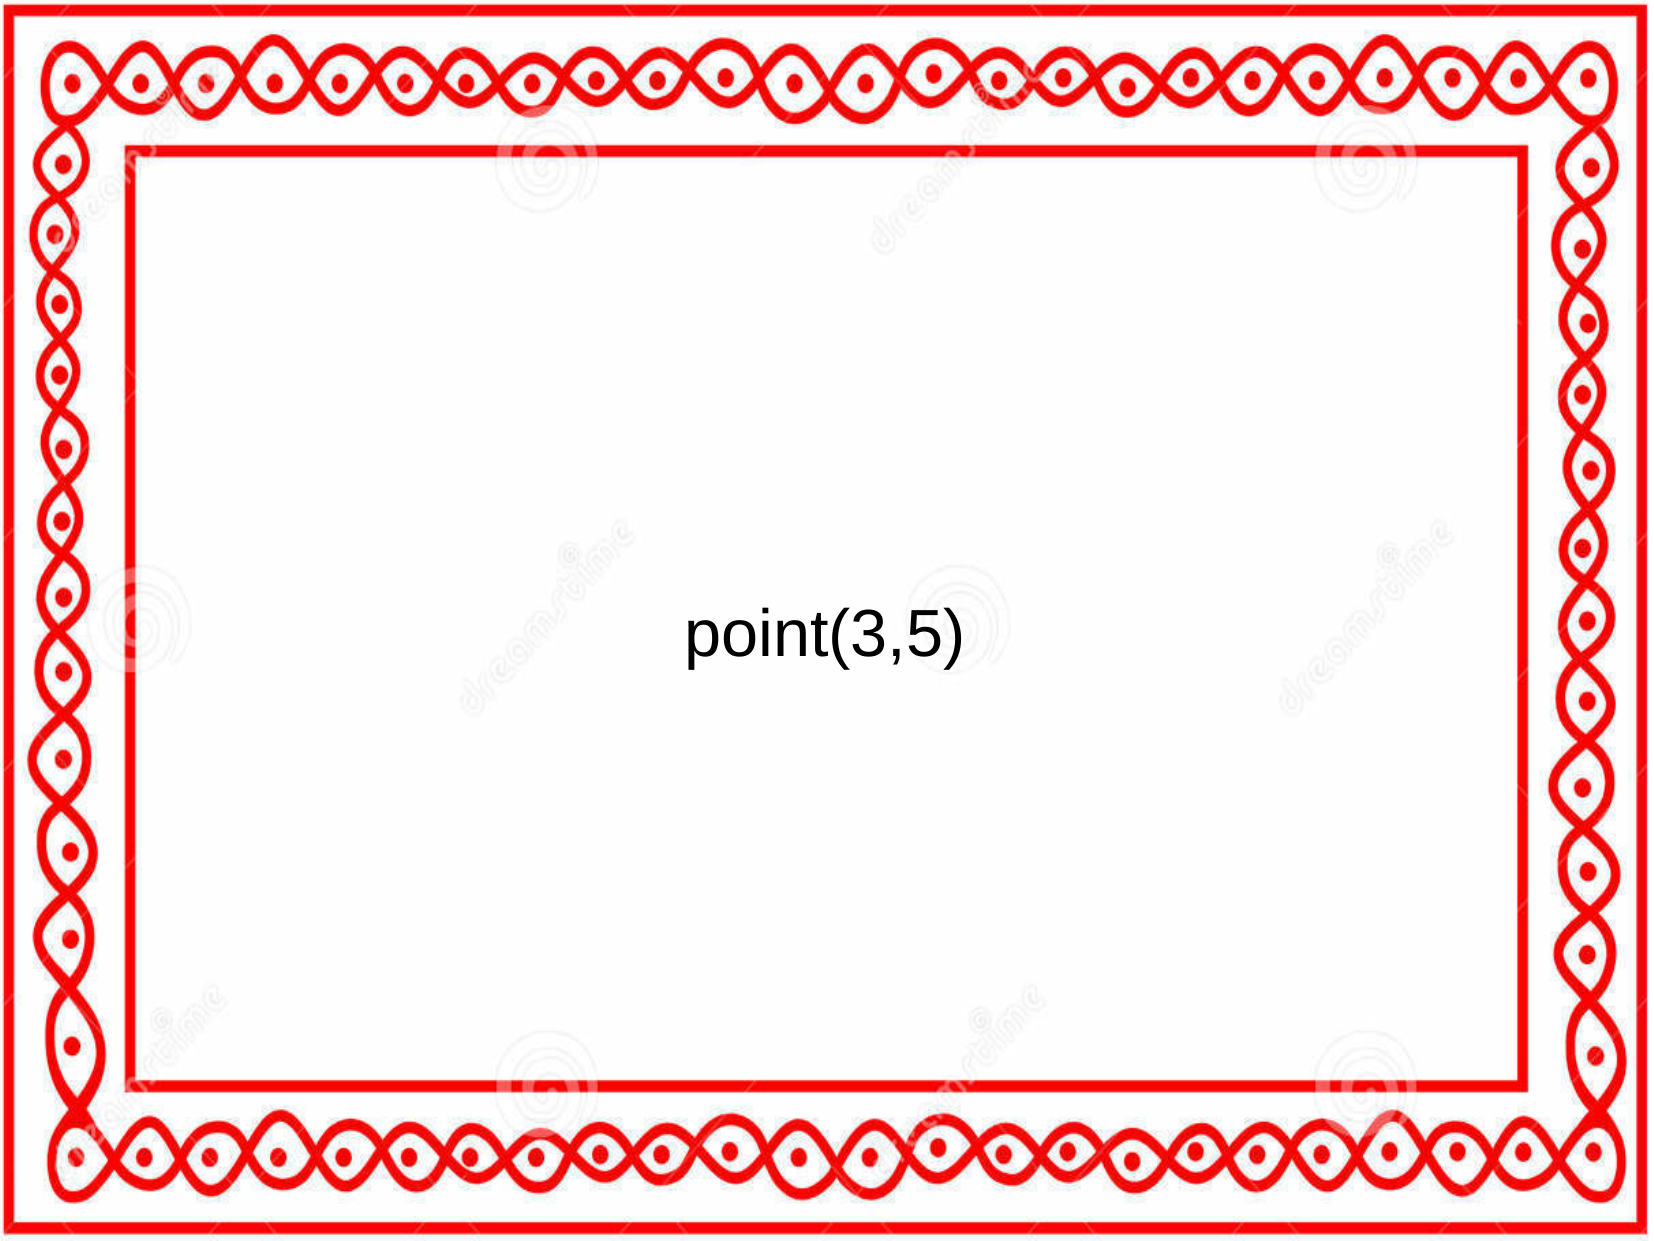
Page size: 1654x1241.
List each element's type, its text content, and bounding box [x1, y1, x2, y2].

subtitle point(3,5) [135, 152, 1516, 1114]
picture [0, 0, 1654, 1241]
